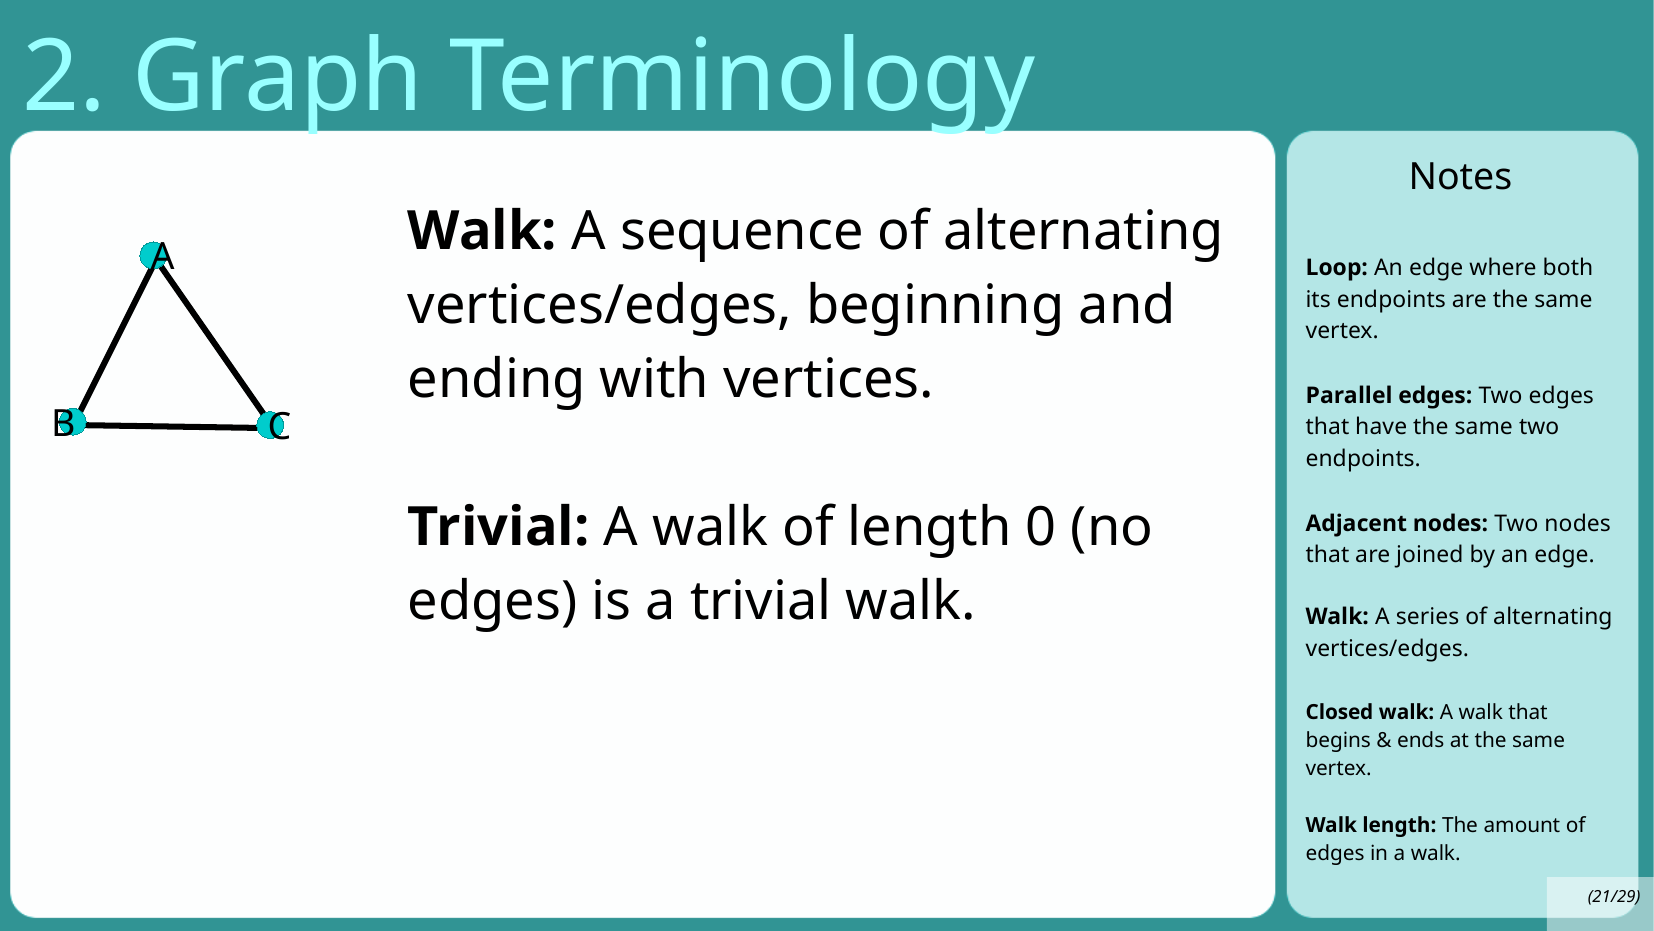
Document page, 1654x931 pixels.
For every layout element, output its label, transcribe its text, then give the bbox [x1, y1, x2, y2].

text_box B [66, 408, 87, 436]
text_box (<number>/29) [1546, 877, 1654, 931]
title 2. Graph Terminology [22, 13, 1511, 130]
text_box Notes Loop: An edge where both its endpoints are the same vertex. Parallel edges: Two edges that have the same two endpoints. Adjacent nodes: Two nodes that are joined by an edge. Walk: A series of alternating vertices/edges. Closed walk: A walk that begins & ends at the same vertex. Walk length: The amount of edges in a walk. [1290, 141, 1631, 725]
text_box C [256, 411, 276, 439]
text_box C [273, 415, 284, 436]
text_box B [59, 412, 69, 421]
text_box B [59, 423, 70, 433]
text_box A [154, 261, 166, 269]
text_box A [158, 247, 166, 258]
picture [0, 0, 1654, 931]
text_box A [139, 241, 160, 269]
text_box Walk: A sequence of alternating vertices/edges, beginning and ending with vertices. Trivial: A walk of length 0 (no edges) is a trivial walk. [407, 191, 1244, 810]
